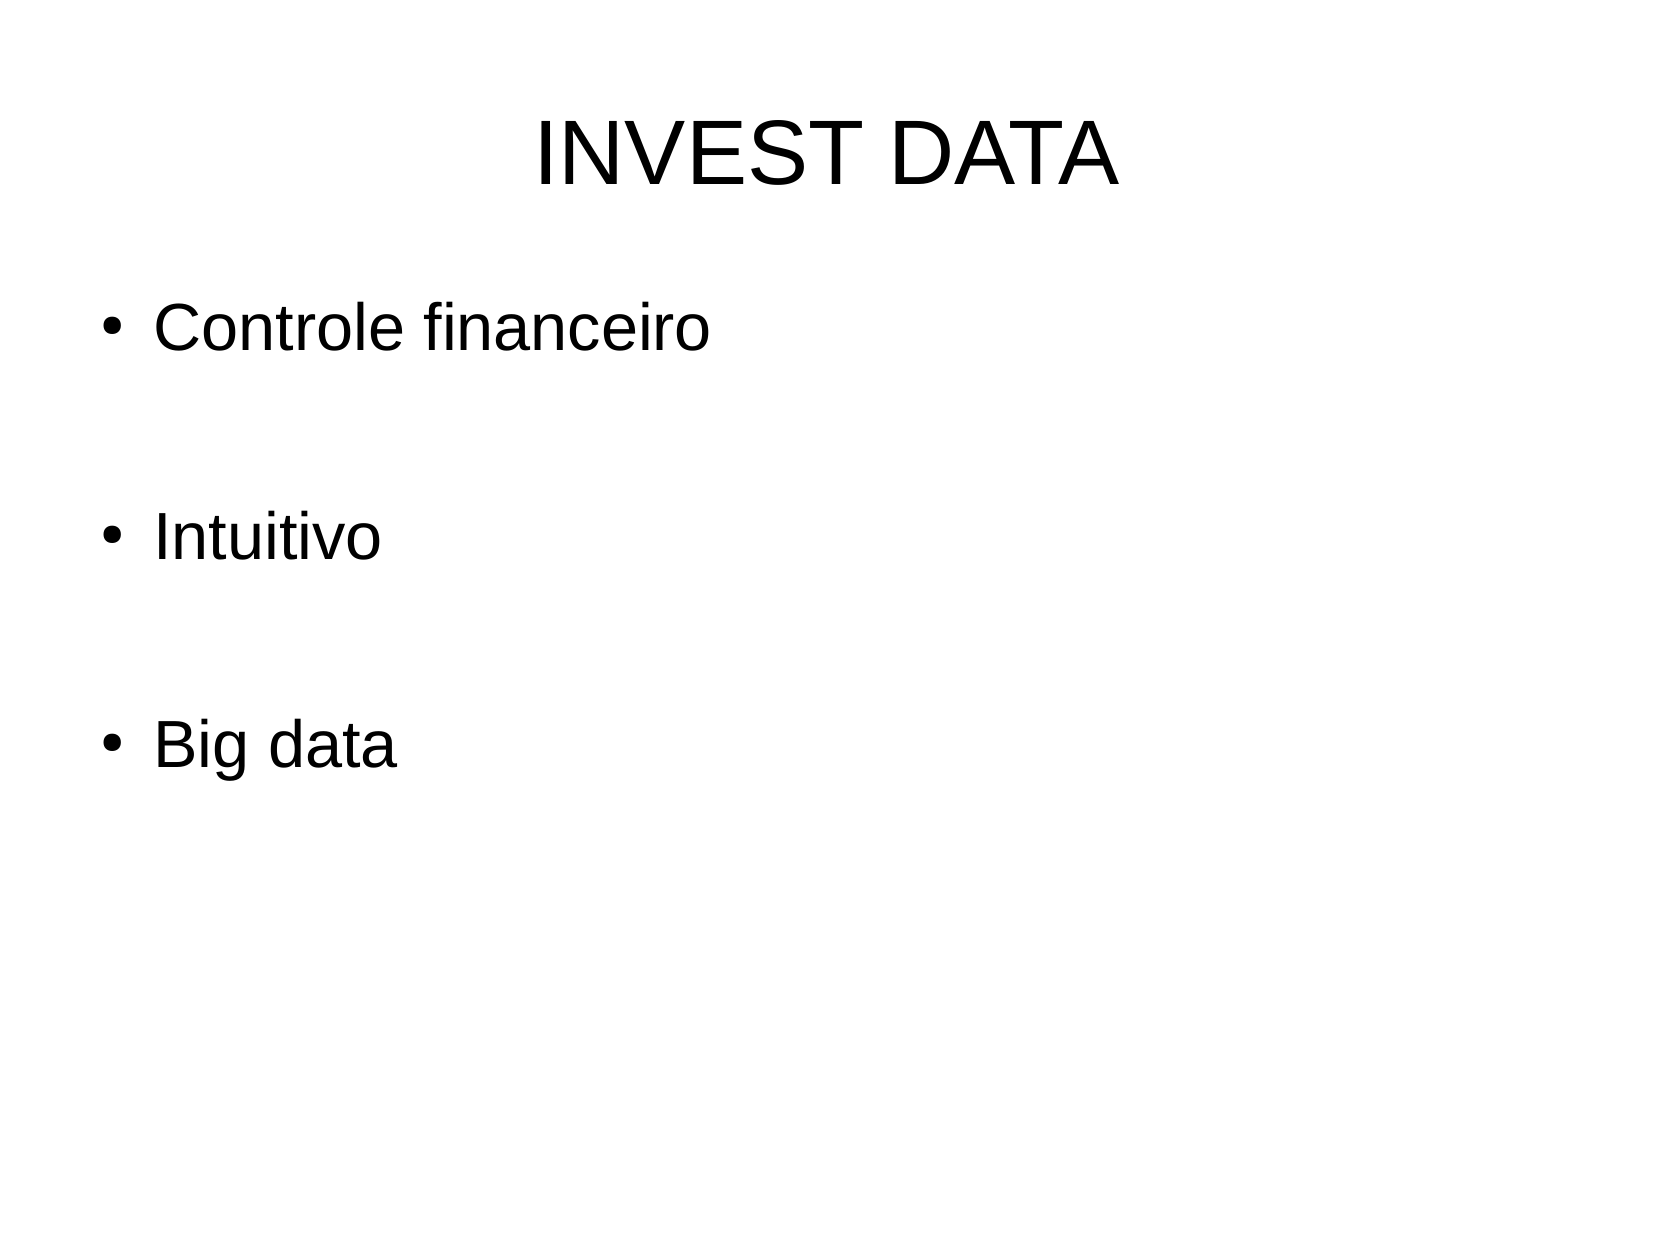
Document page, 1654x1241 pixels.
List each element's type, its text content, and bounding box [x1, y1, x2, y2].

title INVEST DATA [82, 49, 1571, 257]
list Controle financeiro Intuitivo Big data [82, 290, 1571, 1010]
